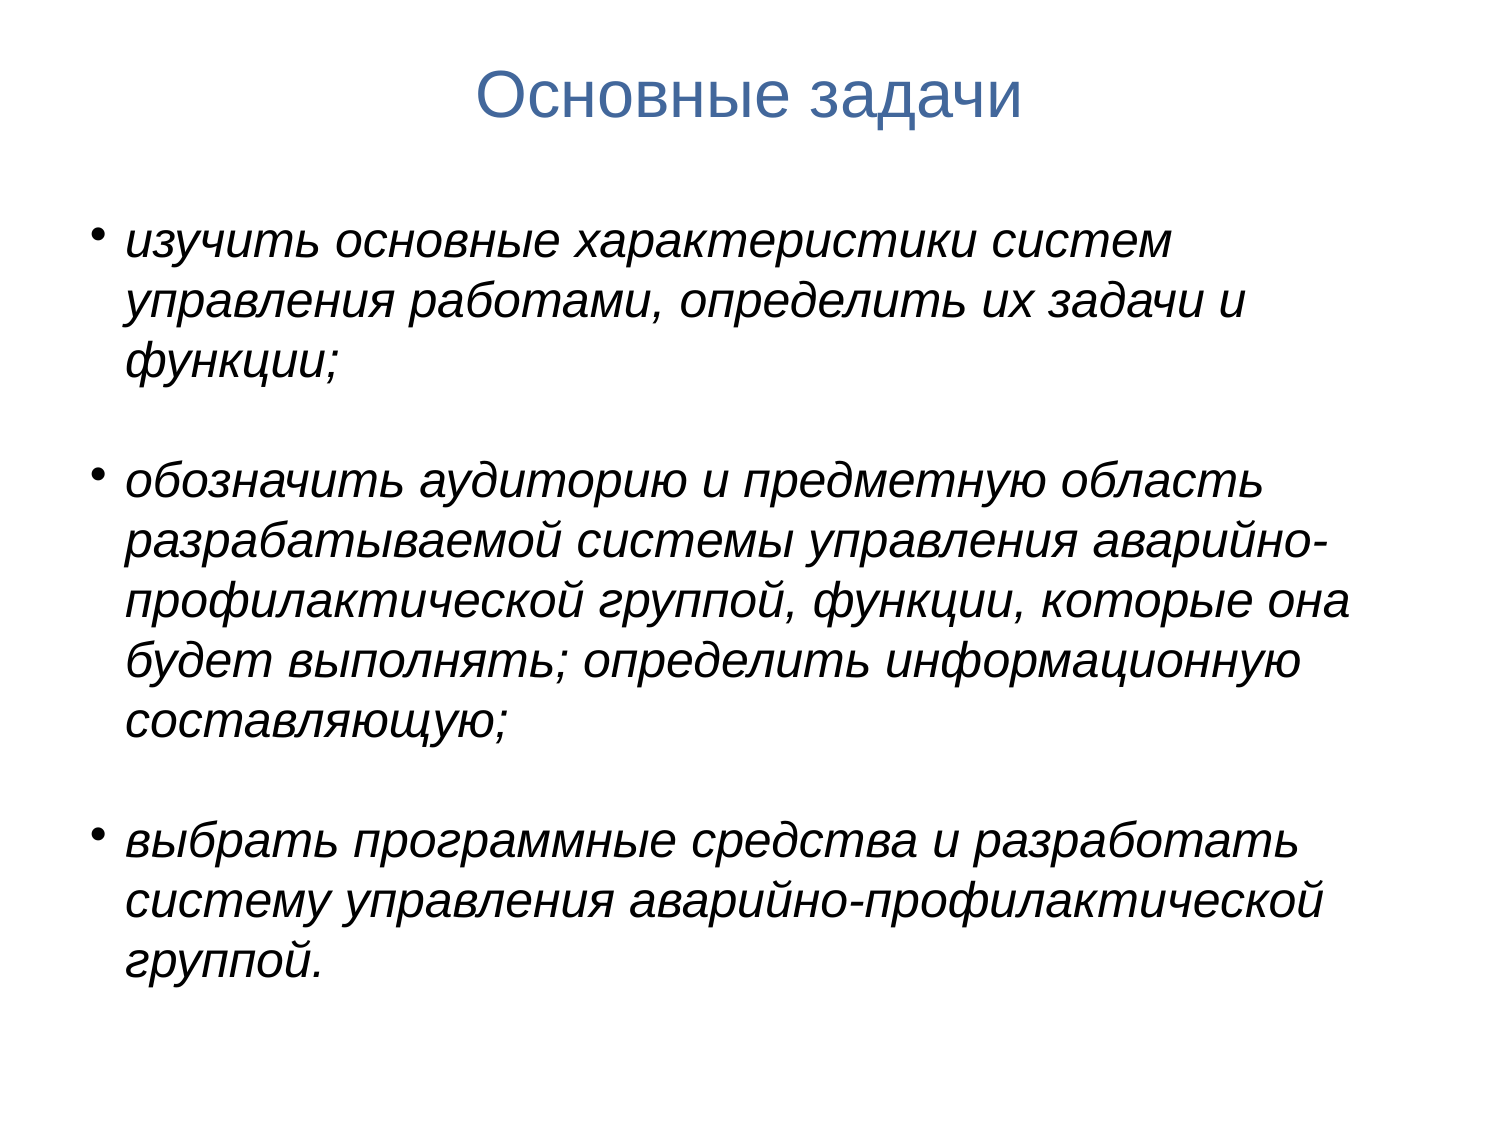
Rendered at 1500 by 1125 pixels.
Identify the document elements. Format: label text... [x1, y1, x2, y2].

text_box Основные задачи [74, 45, 1425, 138]
text_box изучить основные характеристики систем управления работами, определить их задачи и функции; обозначить аудиторию и предметную область разрабатываемой системы управления аварийно-профилактической группой, функции, которые она будет выполнять; определить информационную составляющую; выбрать программные средства и разработать систему управления аварийно-профилактической группой. [75, 199, 1425, 938]
